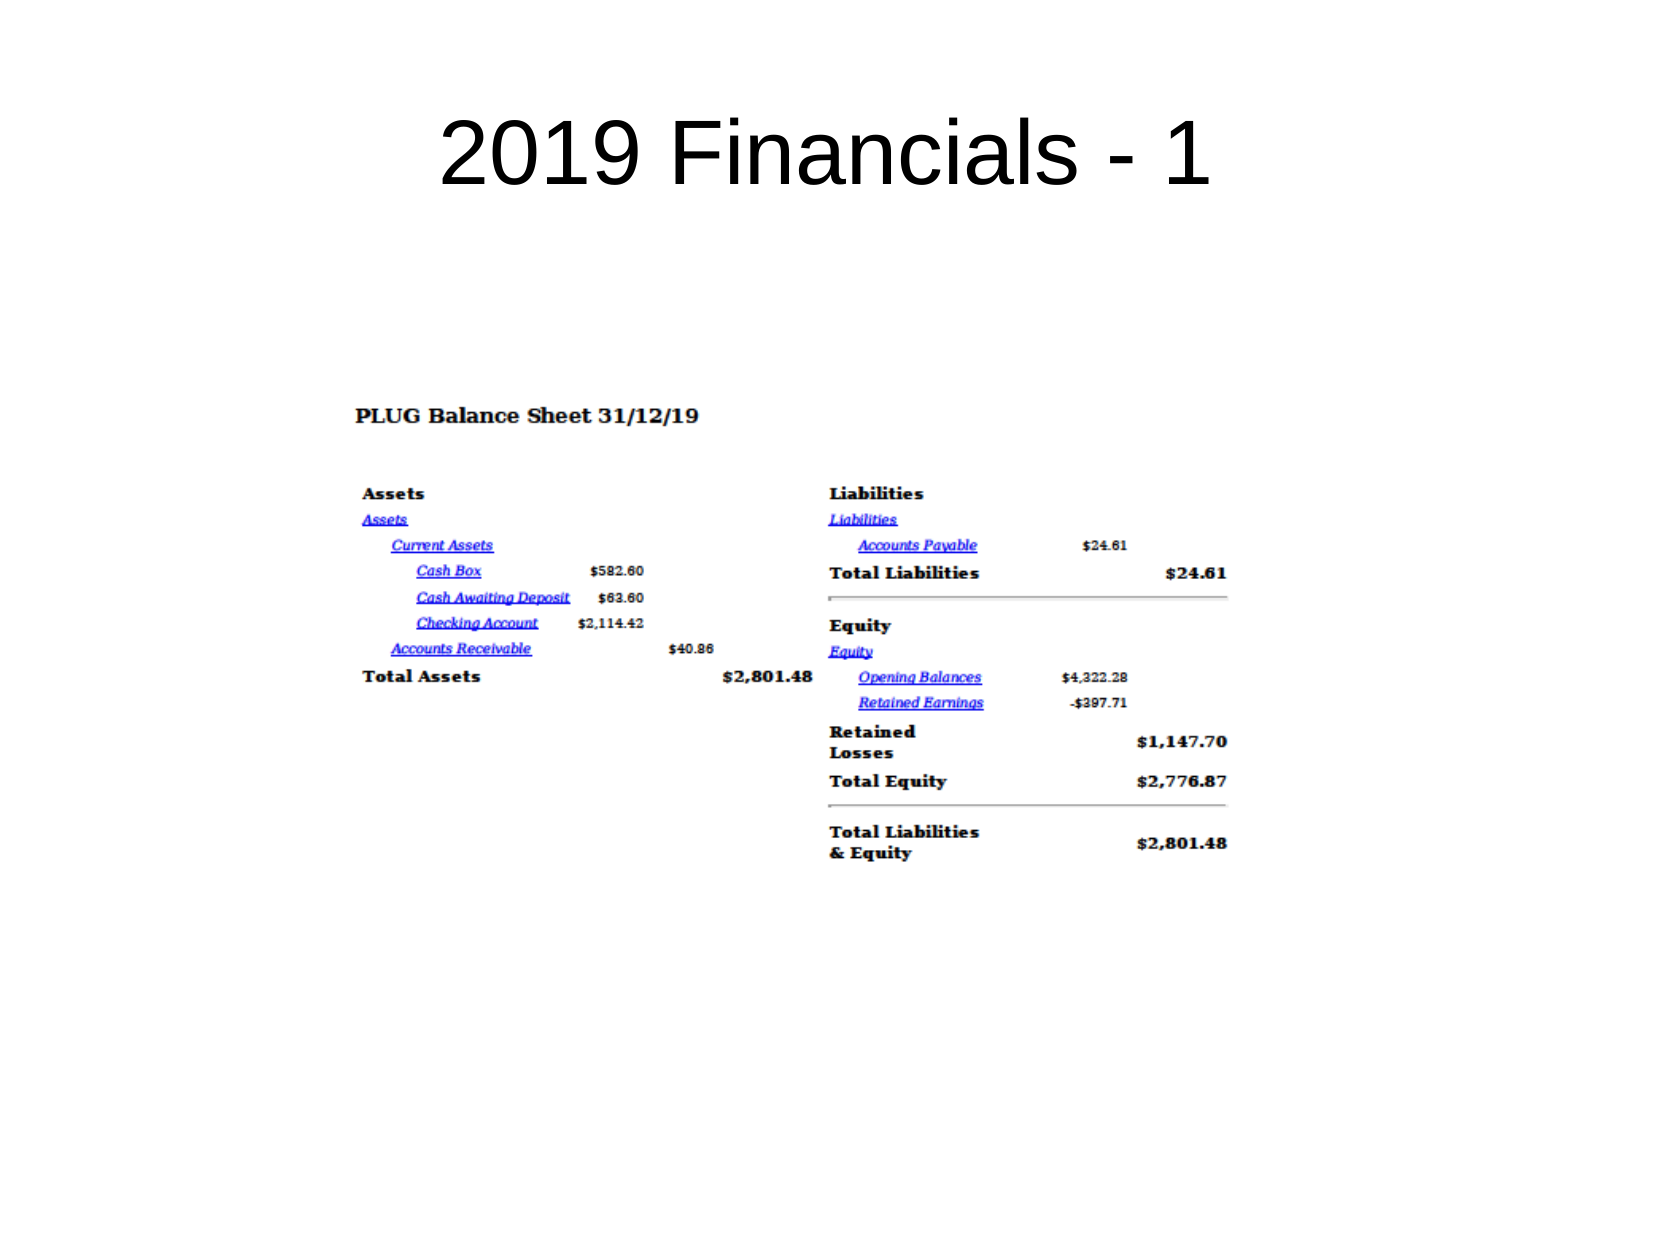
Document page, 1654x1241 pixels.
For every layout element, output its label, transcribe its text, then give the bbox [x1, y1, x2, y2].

picture [318, 366, 1264, 1241]
title 2019 Financials - 1 [82, 49, 1571, 257]
